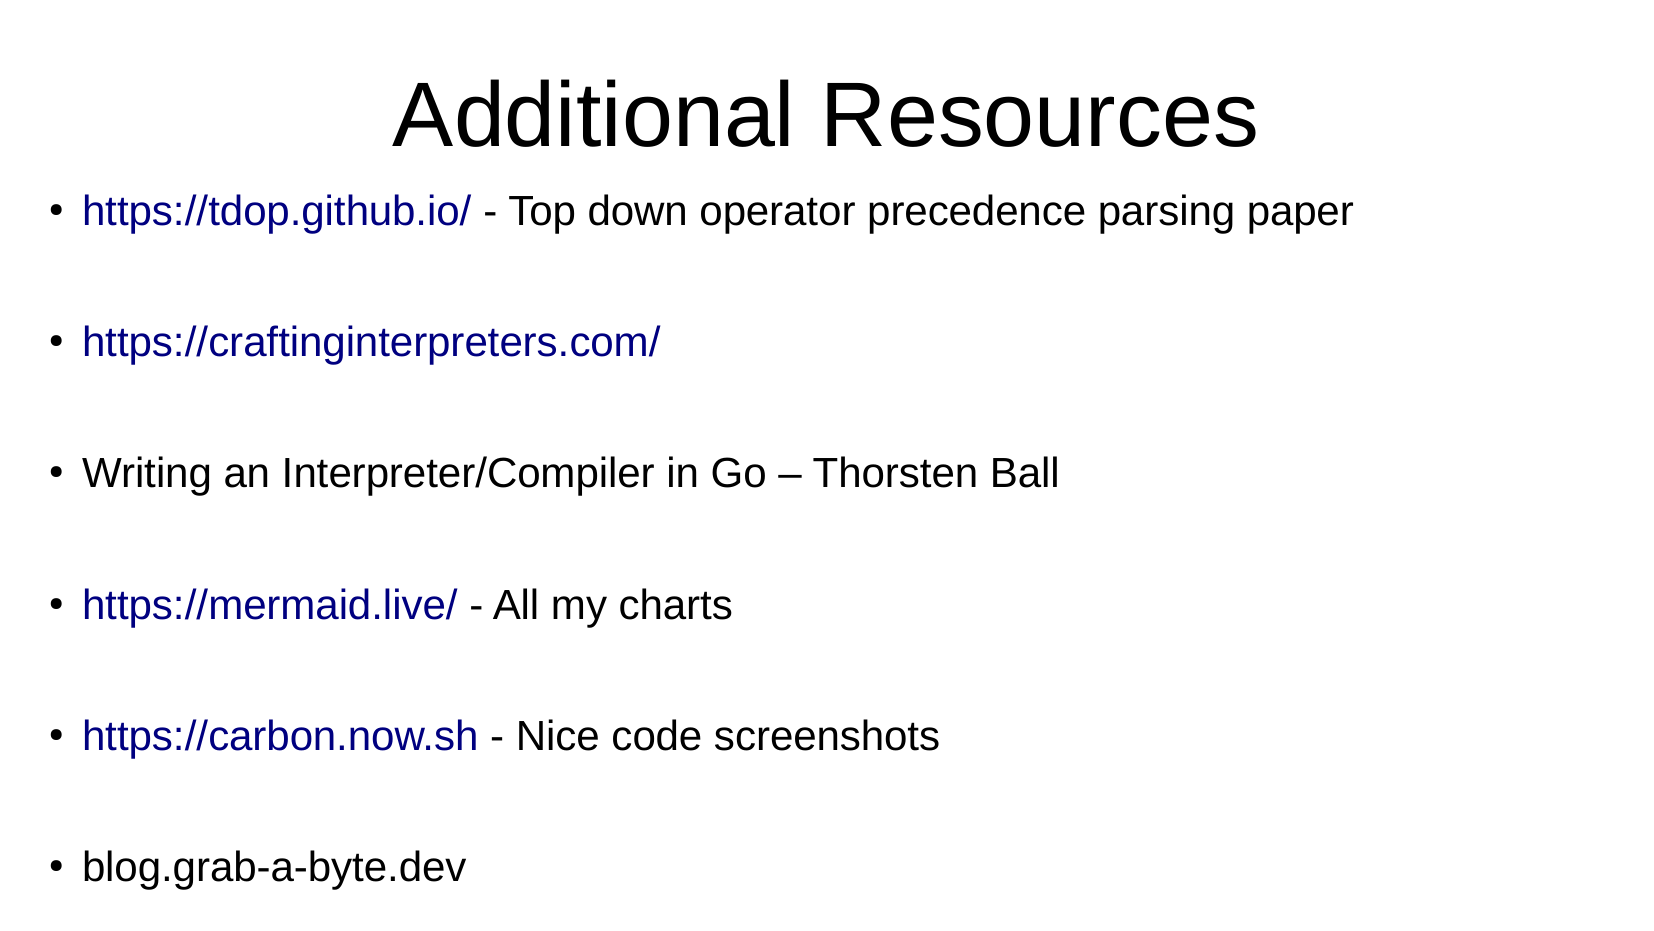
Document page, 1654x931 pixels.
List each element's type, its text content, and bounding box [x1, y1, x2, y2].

list https://tdop.github.io/ - Top down operator precedence parsing paper https://craftinginterpreters.com/ Writing an Interpreter/Compiler in Go – Thorsten Ball https://mermaid.live/ - All my charts https://carbon.now.sh - Nice code screenshots blog.grab-a-byte.dev [37, 187, 1613, 901]
title Additional Resources [82, 37, 1571, 187]
